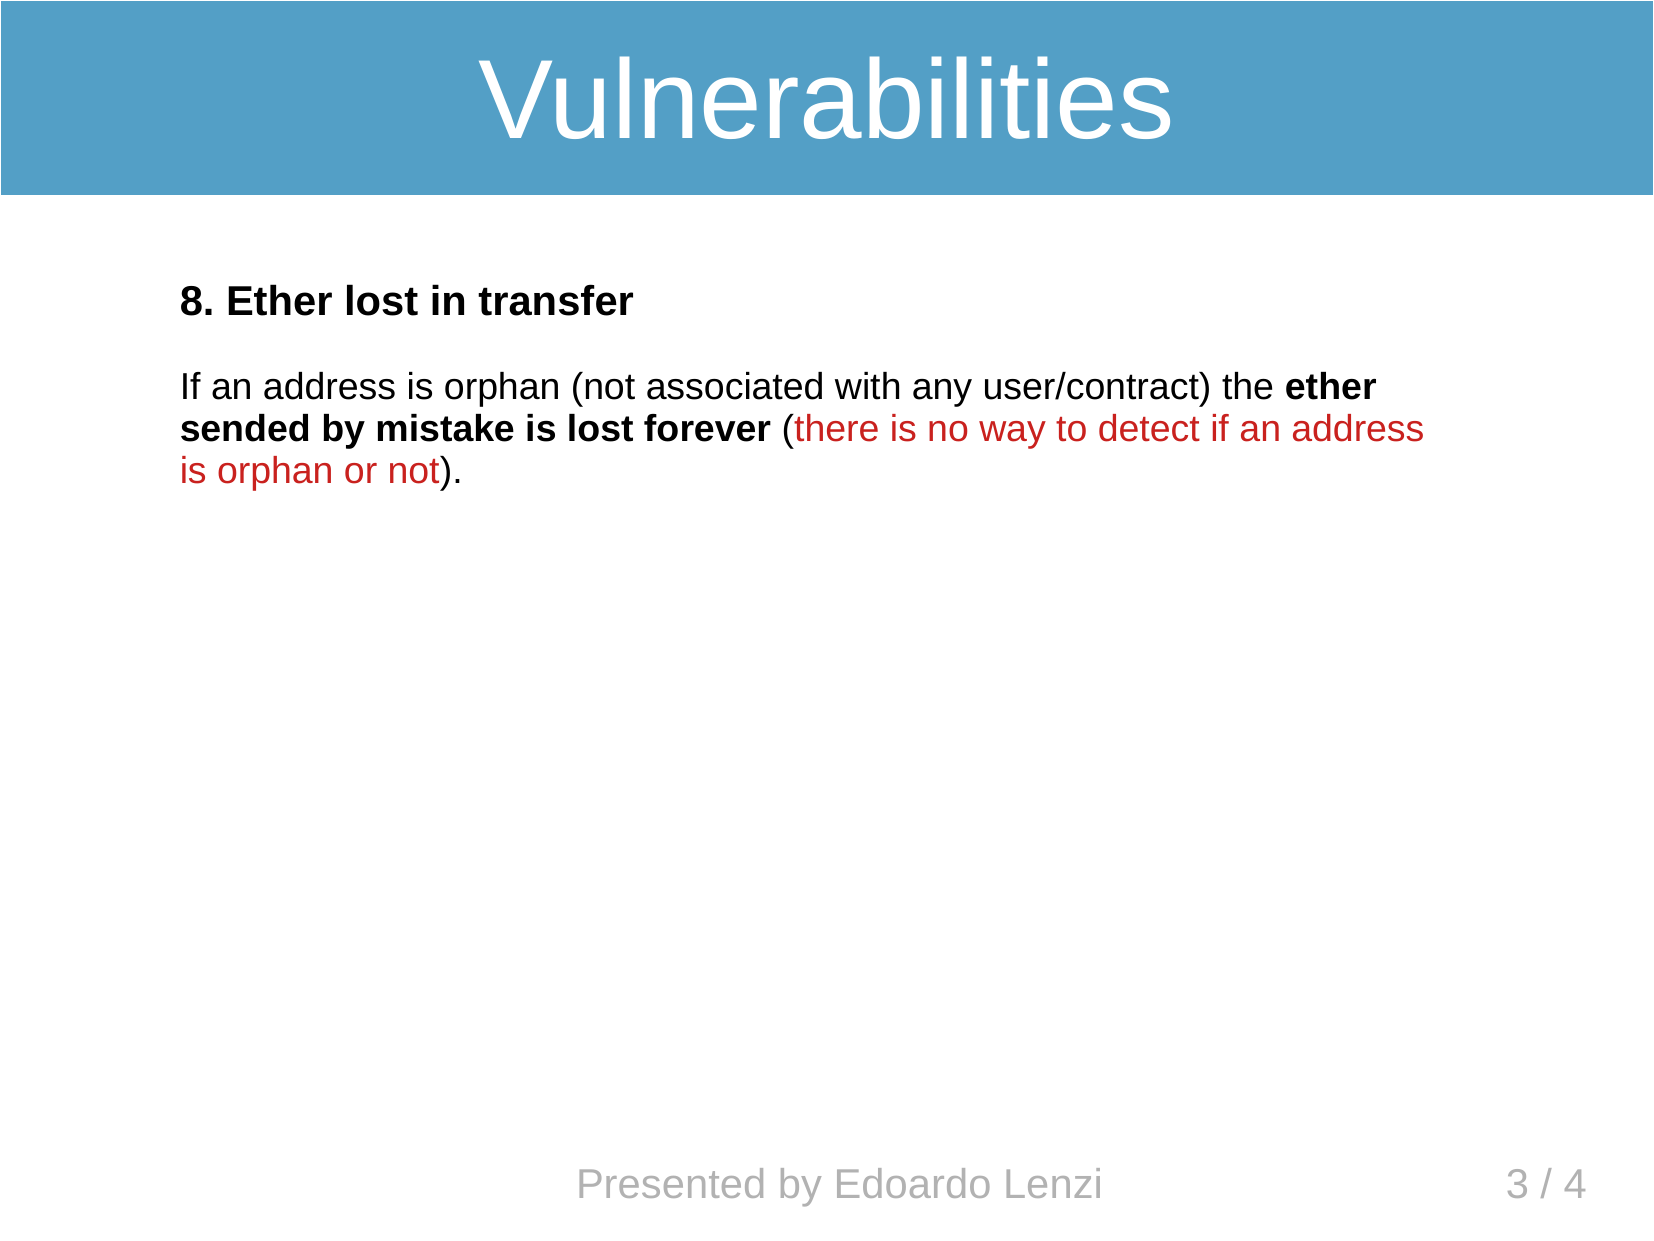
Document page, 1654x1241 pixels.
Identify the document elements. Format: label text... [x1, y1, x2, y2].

list Presented by Edoardo Lenzi 3 / 4 [505, 1160, 1654, 1241]
title Vulnerabilities [82, 0, 1571, 204]
text_box [1571, 0, 1654, 196]
text_box 8. Ether lost in transfer If an address is orphan (not associated with any user/contract) the ether sended by mistake is lost forever (there is no way to detect if an address is orphan or not). [165, 270, 1471, 1083]
text_box [0, 0, 82, 196]
